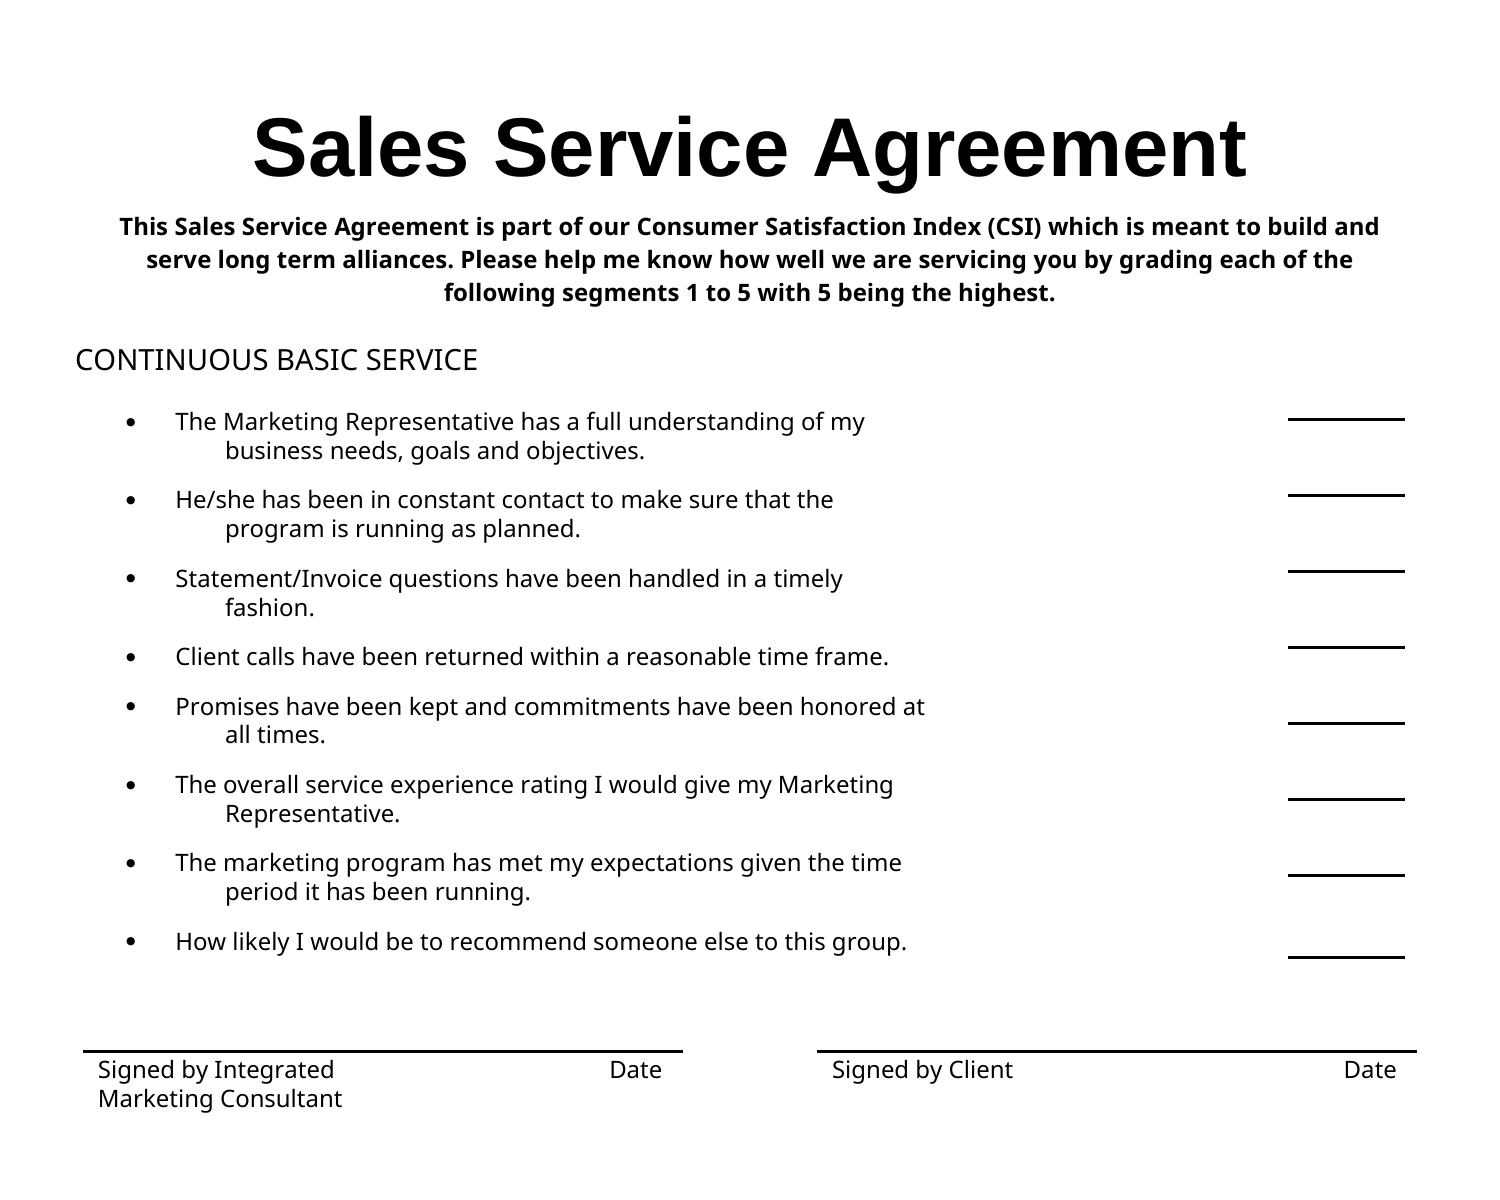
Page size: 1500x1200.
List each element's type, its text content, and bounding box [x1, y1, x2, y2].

text_box Date [1323, 1039, 1418, 1100]
text_box Signed by Integrated Marketing Consultant [82, 1039, 379, 1129]
list This Sales Service Agreement is part of our Consumer Satisfaction Index (CSI) which is meant to build and serve long term alliances. Please help me know how well we are servicing you by grading each of the following segments 1 to 5 with 5 being the highest. [75, 191, 1425, 322]
text_box CONTINUOUS BASIC SERVICE [60, 326, 579, 392]
text_box Signed by Client [817, 1039, 1060, 1100]
list The Marketing Representative has a full understanding of my business needs, goals and objectives. He/she has been in constant contact to make sure that the program is running as planned. Statement/Invoice questions have been handled in a timely fashion. Client calls have been returned within a reasonable time frame. Promises have been kept and commitments have been honored at all times. The overall service experience rating I would give my Marketing Representative. The marketing program has met my expectations given the time period it has been running. How likely I would be to recommend someone else to this group. [60, 391, 942, 986]
text_box Date [589, 1039, 683, 1100]
title Sales Service Agreement [113, 78, 1387, 191]
